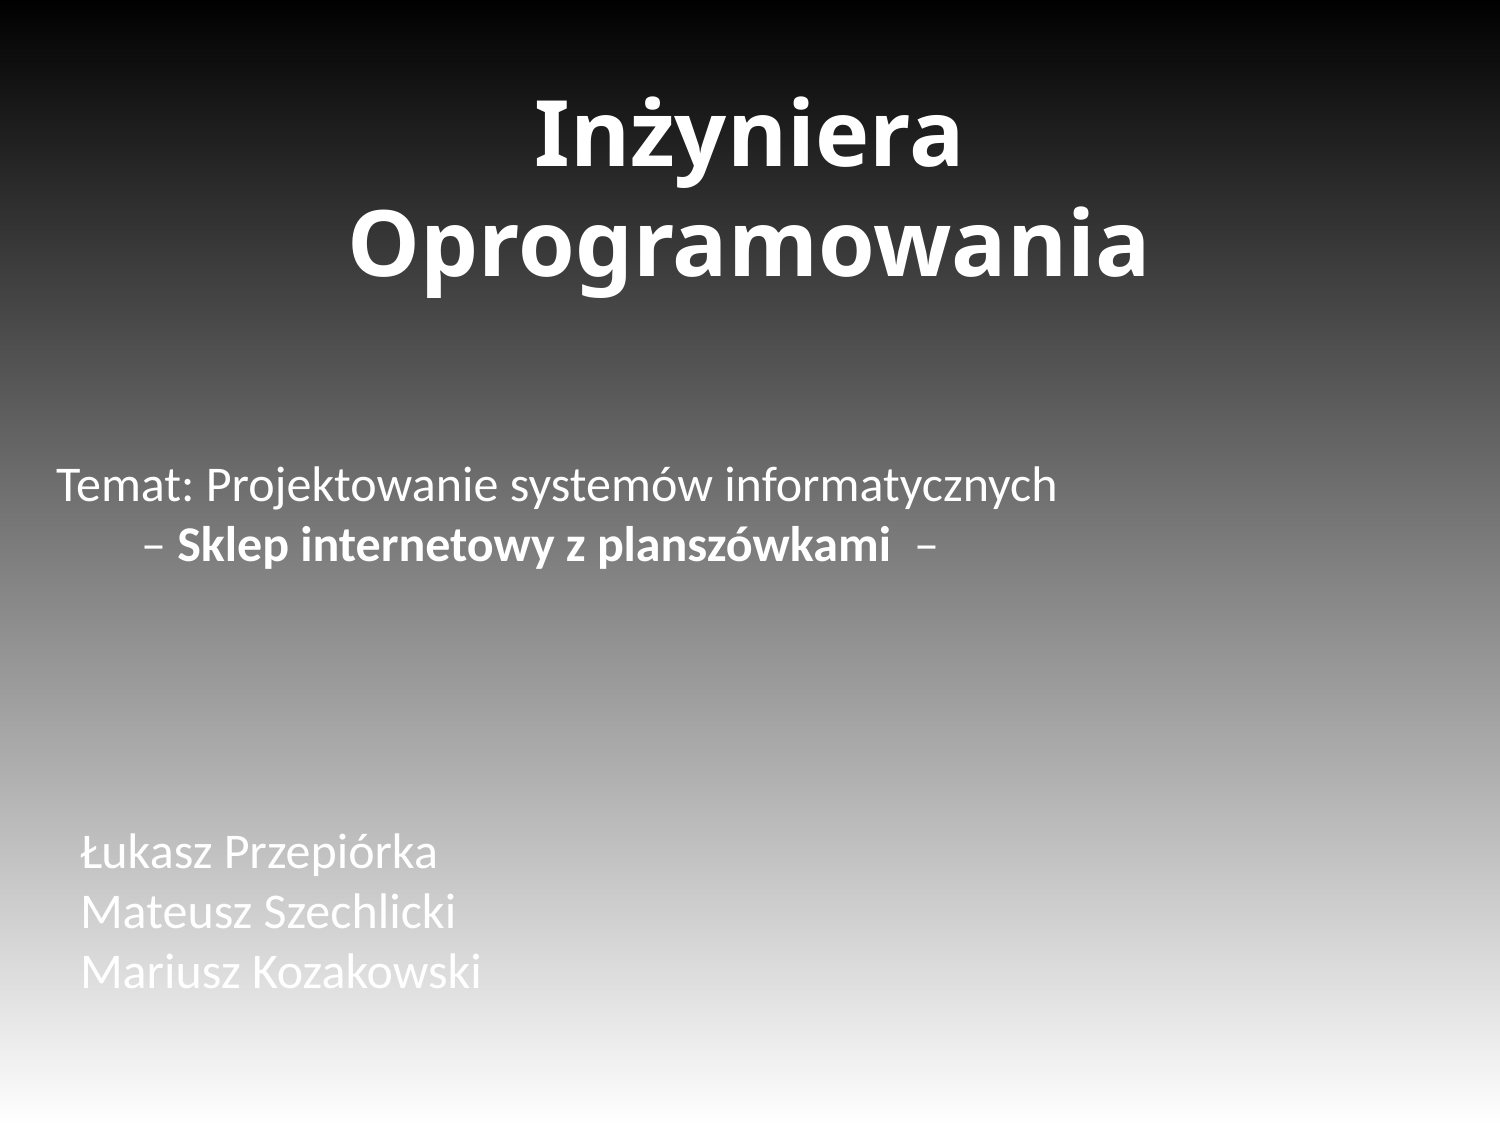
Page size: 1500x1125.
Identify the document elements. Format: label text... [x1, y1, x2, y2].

text_box Temat: Projektowanie systemów informatycznych – Sklep internetowy z planszówkami – [41, 444, 1436, 640]
title Inżyniera Oprogramowania [112, 113, 1388, 256]
subtitle Łukasz Przepiórka Mateusz Szechlicki Mariusz Kozakowski [64, 751, 1115, 1039]
